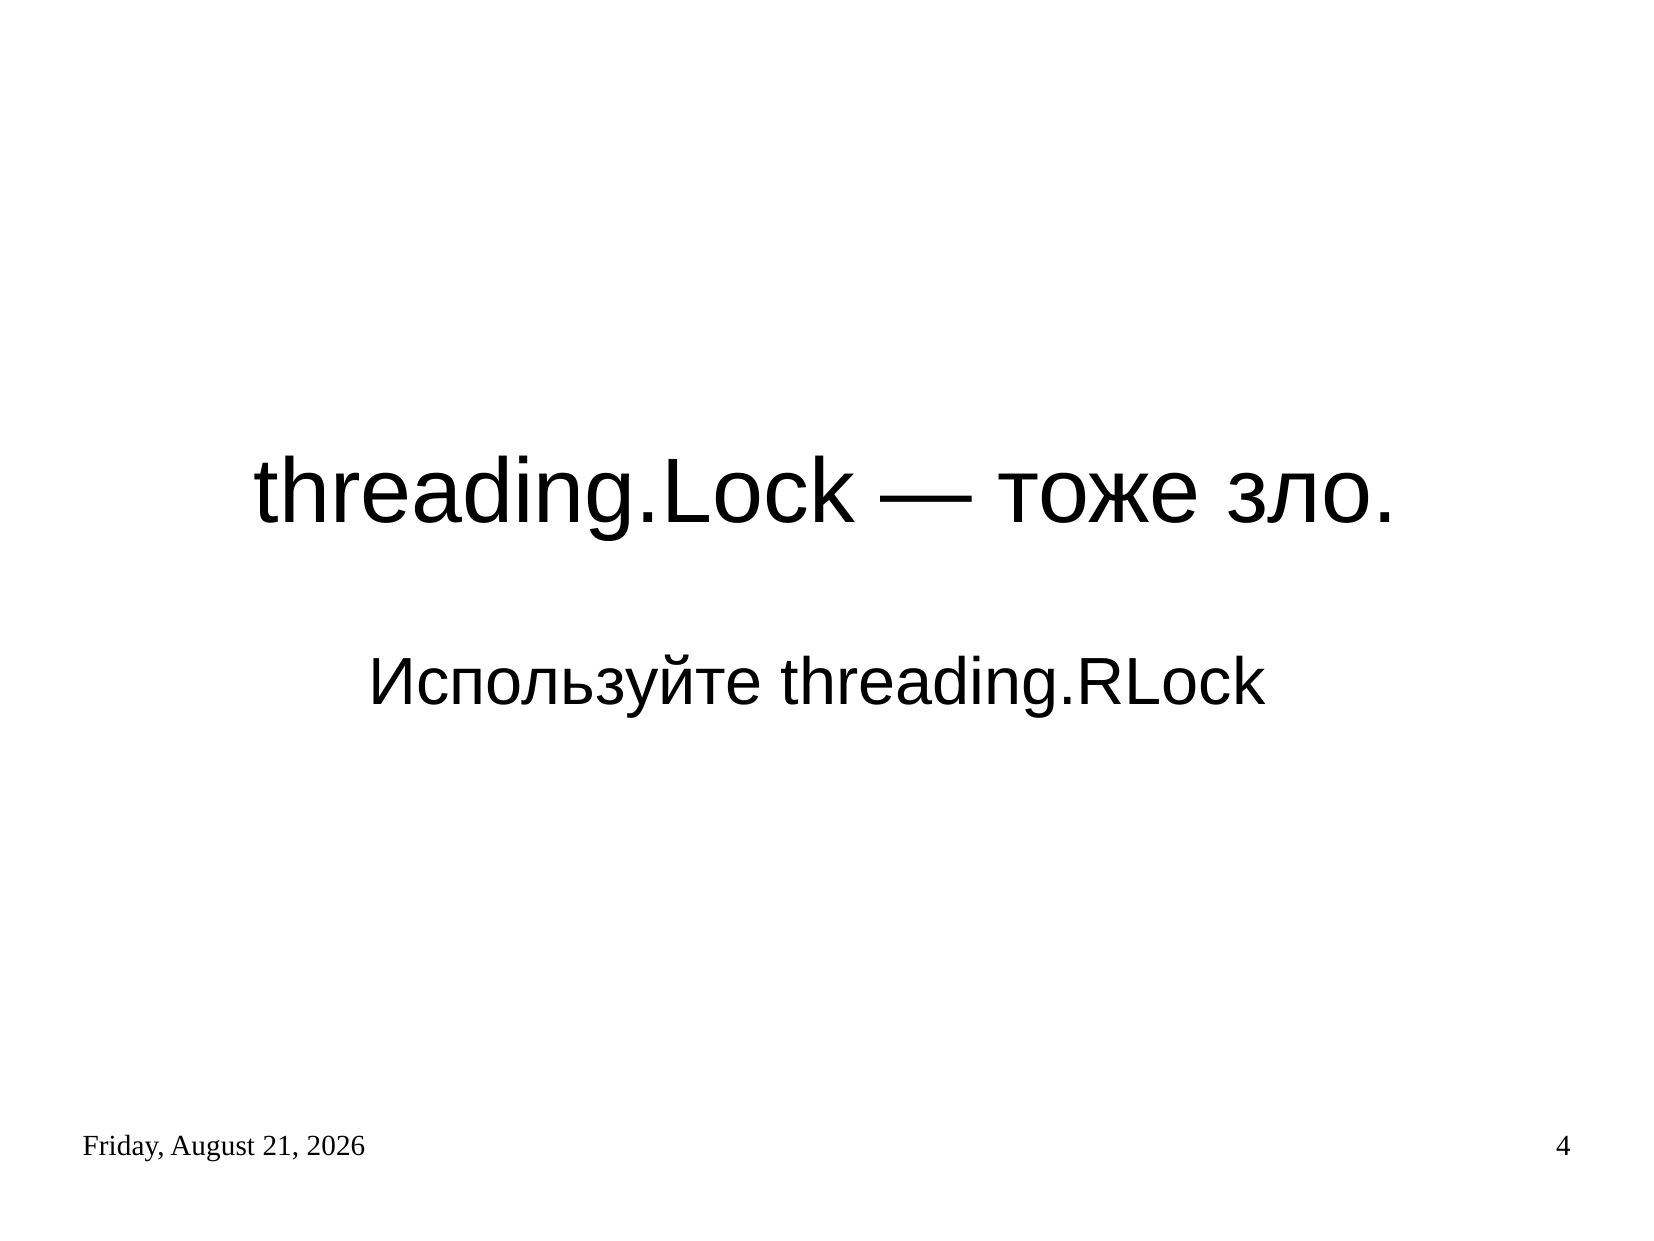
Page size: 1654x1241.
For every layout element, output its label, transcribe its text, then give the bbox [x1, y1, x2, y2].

subtitle threading.Lock — тоже зло. Используйте threading.RLock [82, 49, 1571, 1109]
